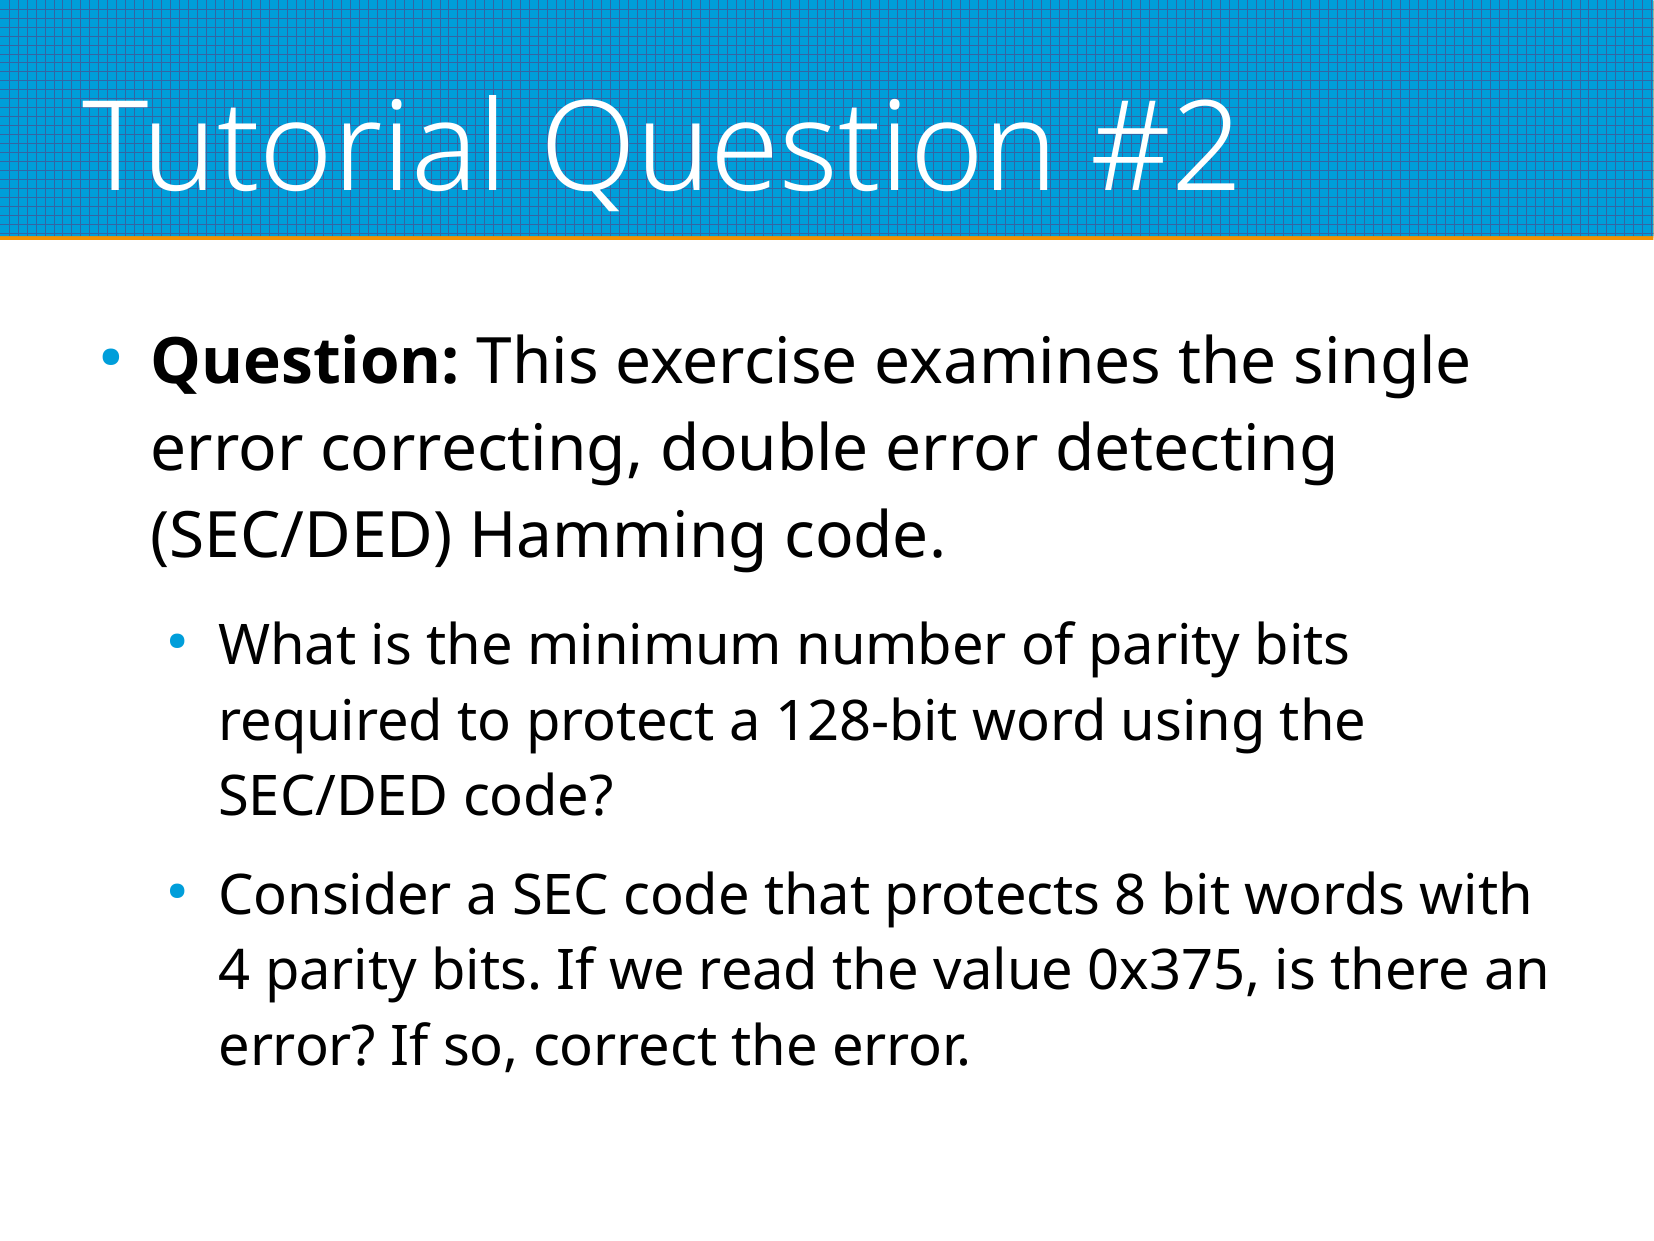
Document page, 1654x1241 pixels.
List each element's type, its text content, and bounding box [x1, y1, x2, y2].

list Question: This exercise examines the single error correcting, double error detecting (SEC/DED) Hamming code. What is the minimum number of parity bits required to protect a 128-bit word using the SEC/DED code? Consider a SEC code that protects 8 bit words with 4 parity bits. If we read the value 0x375, is there an error? If so, correct the error. [82, 314, 1563, 1093]
title Tutorial Question #2 [82, 19, 1571, 227]
